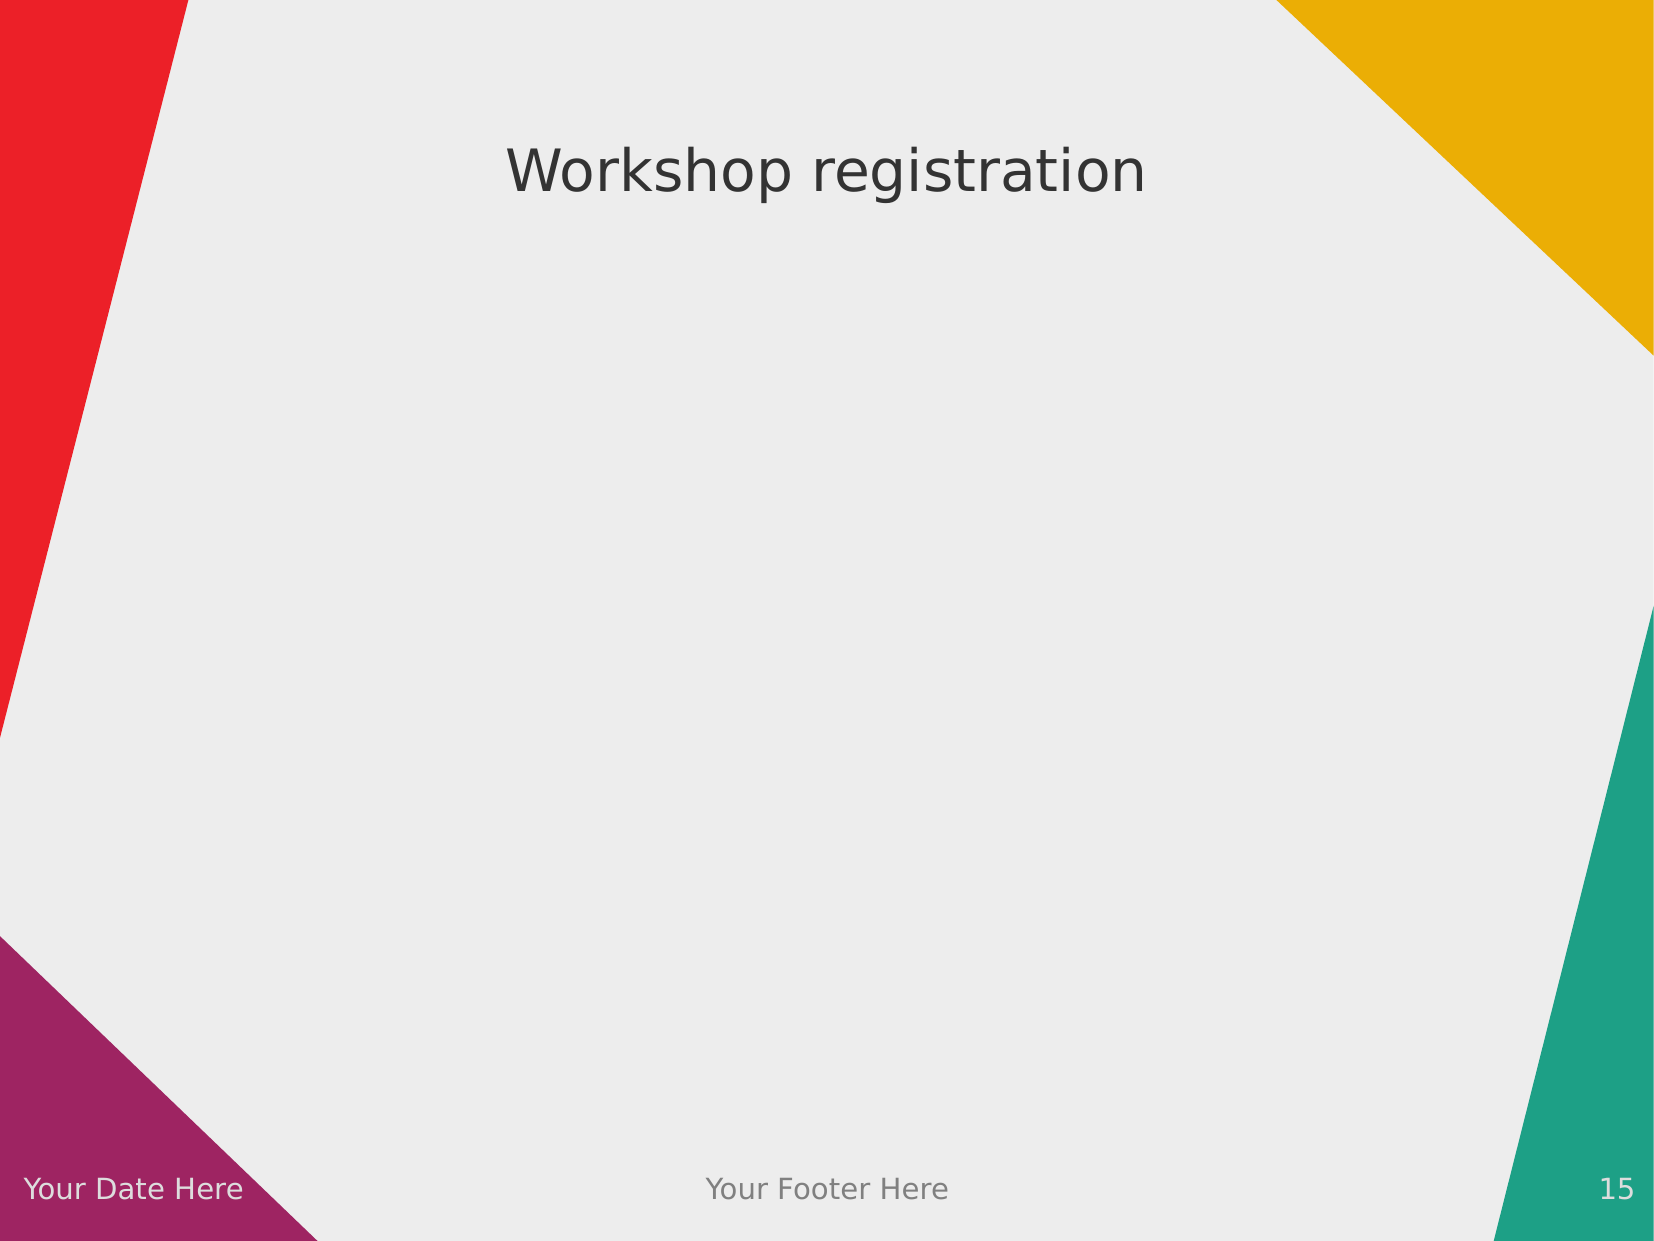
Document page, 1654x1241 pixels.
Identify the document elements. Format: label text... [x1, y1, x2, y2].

title Workshop registration [114, 73, 1539, 271]
